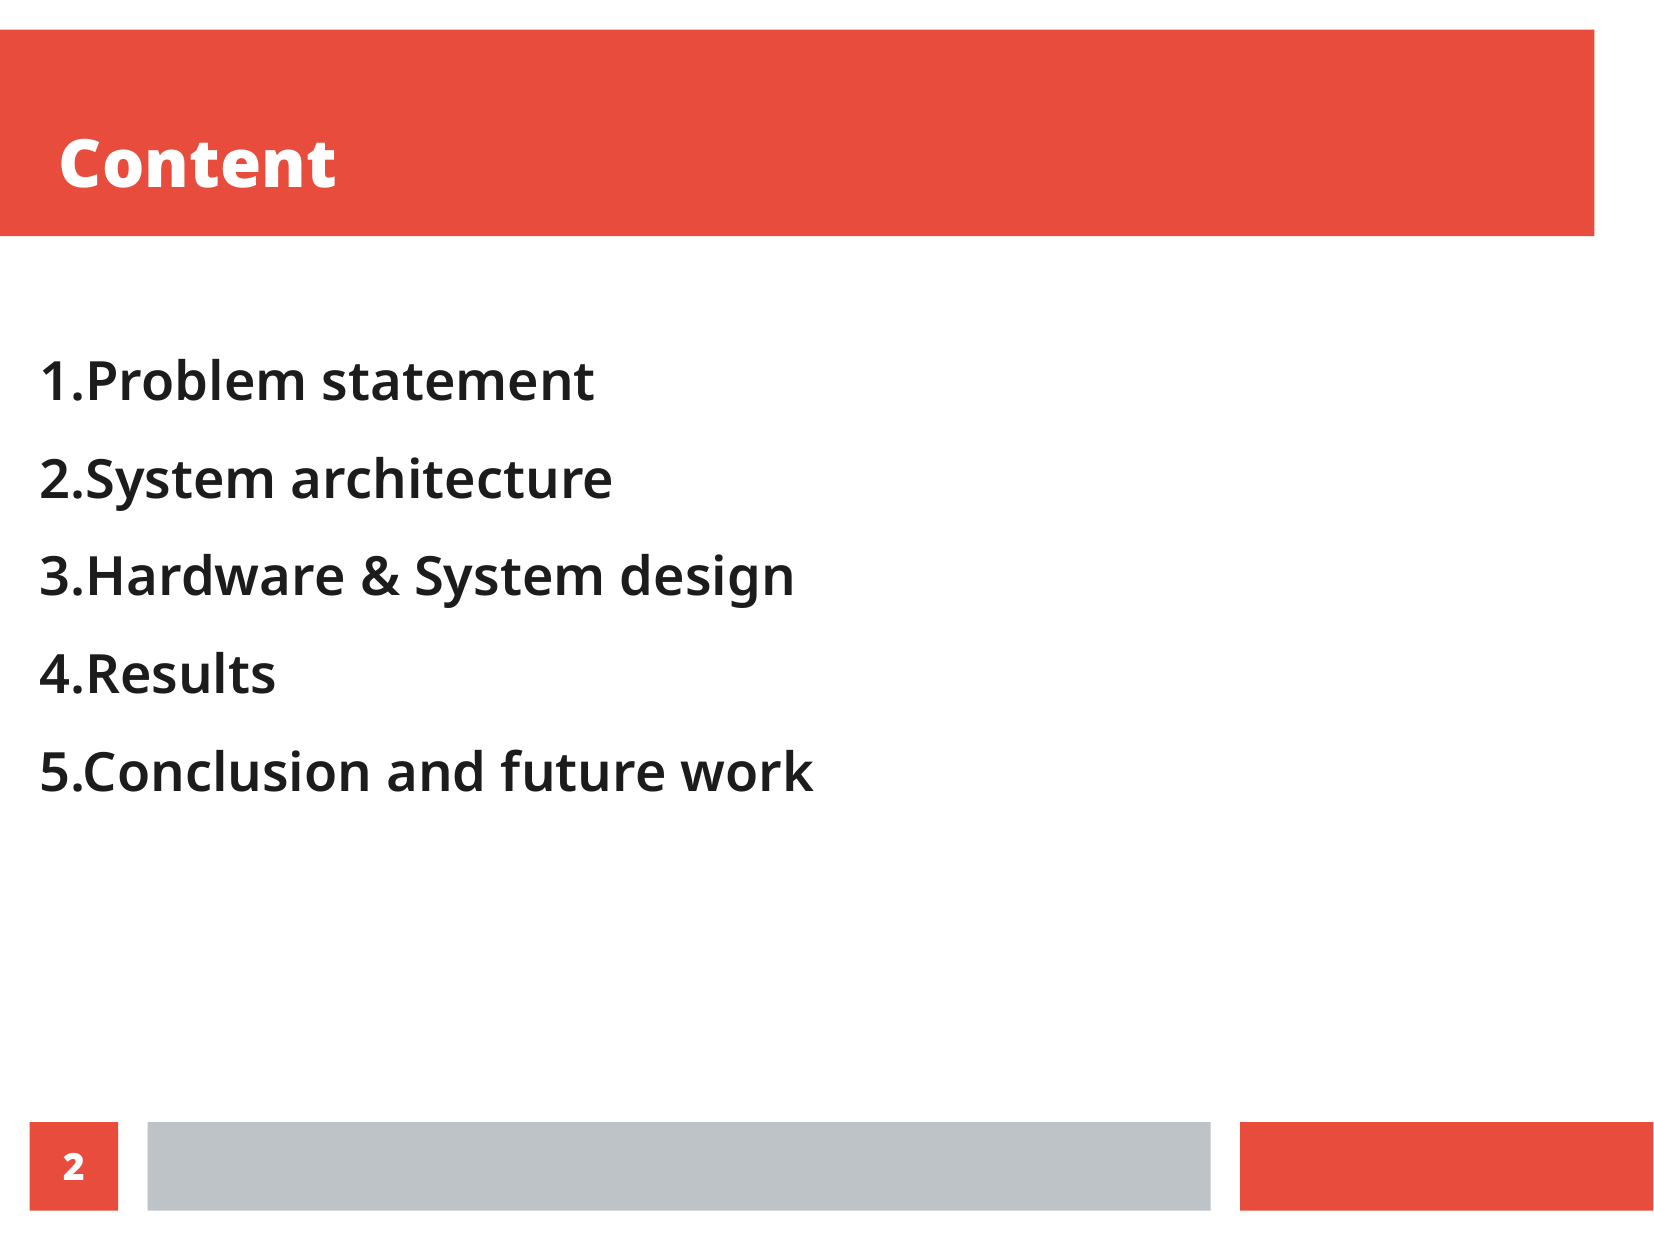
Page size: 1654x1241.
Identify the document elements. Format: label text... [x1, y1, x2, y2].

title Content [59, 59, 1595, 207]
list 1.Problem statement 2.System architecture 3.Hardware & System design 4.Results 5.Conclusion and future work [39, 342, 1546, 1111]
